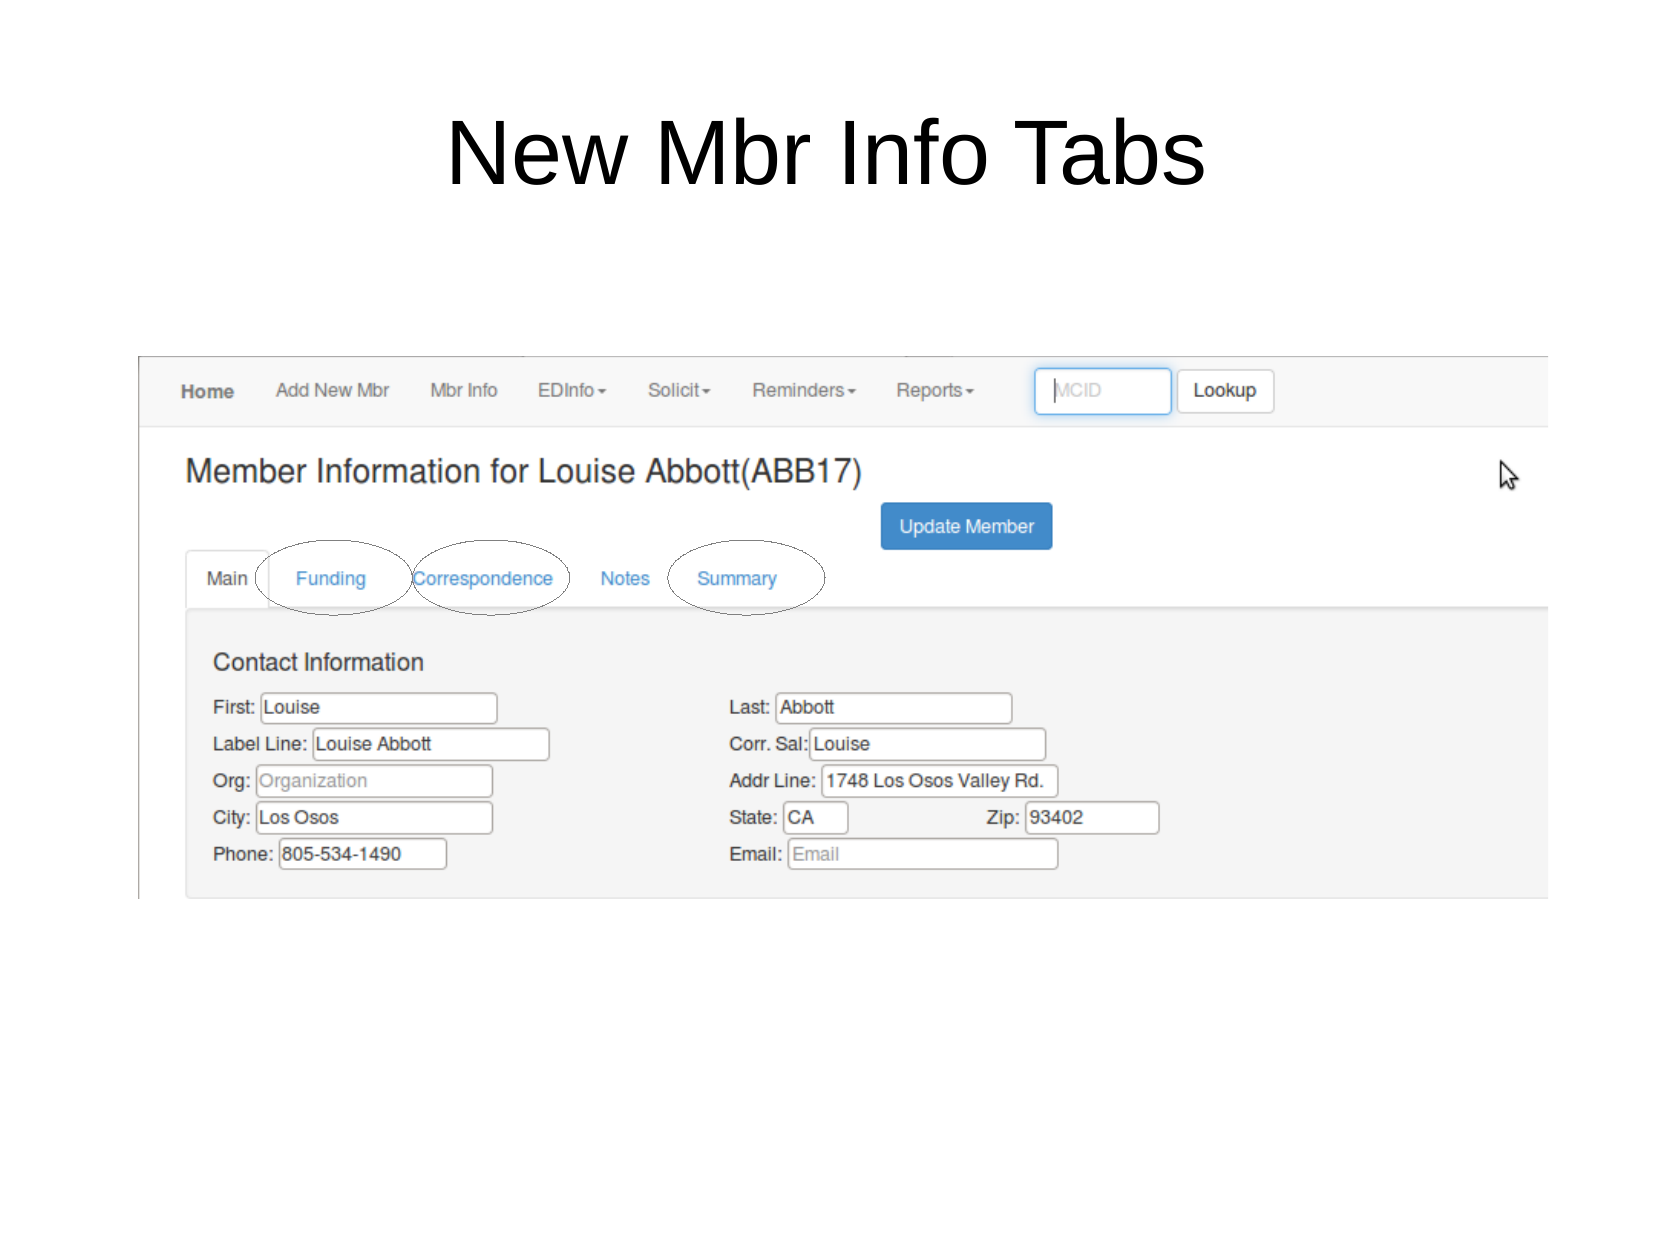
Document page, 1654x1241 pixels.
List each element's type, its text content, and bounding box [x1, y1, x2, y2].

picture [138, 356, 1549, 899]
title New Mbr Info Tabs [82, 49, 1571, 257]
text_box [255, 540, 570, 616]
text_box [667, 540, 826, 616]
